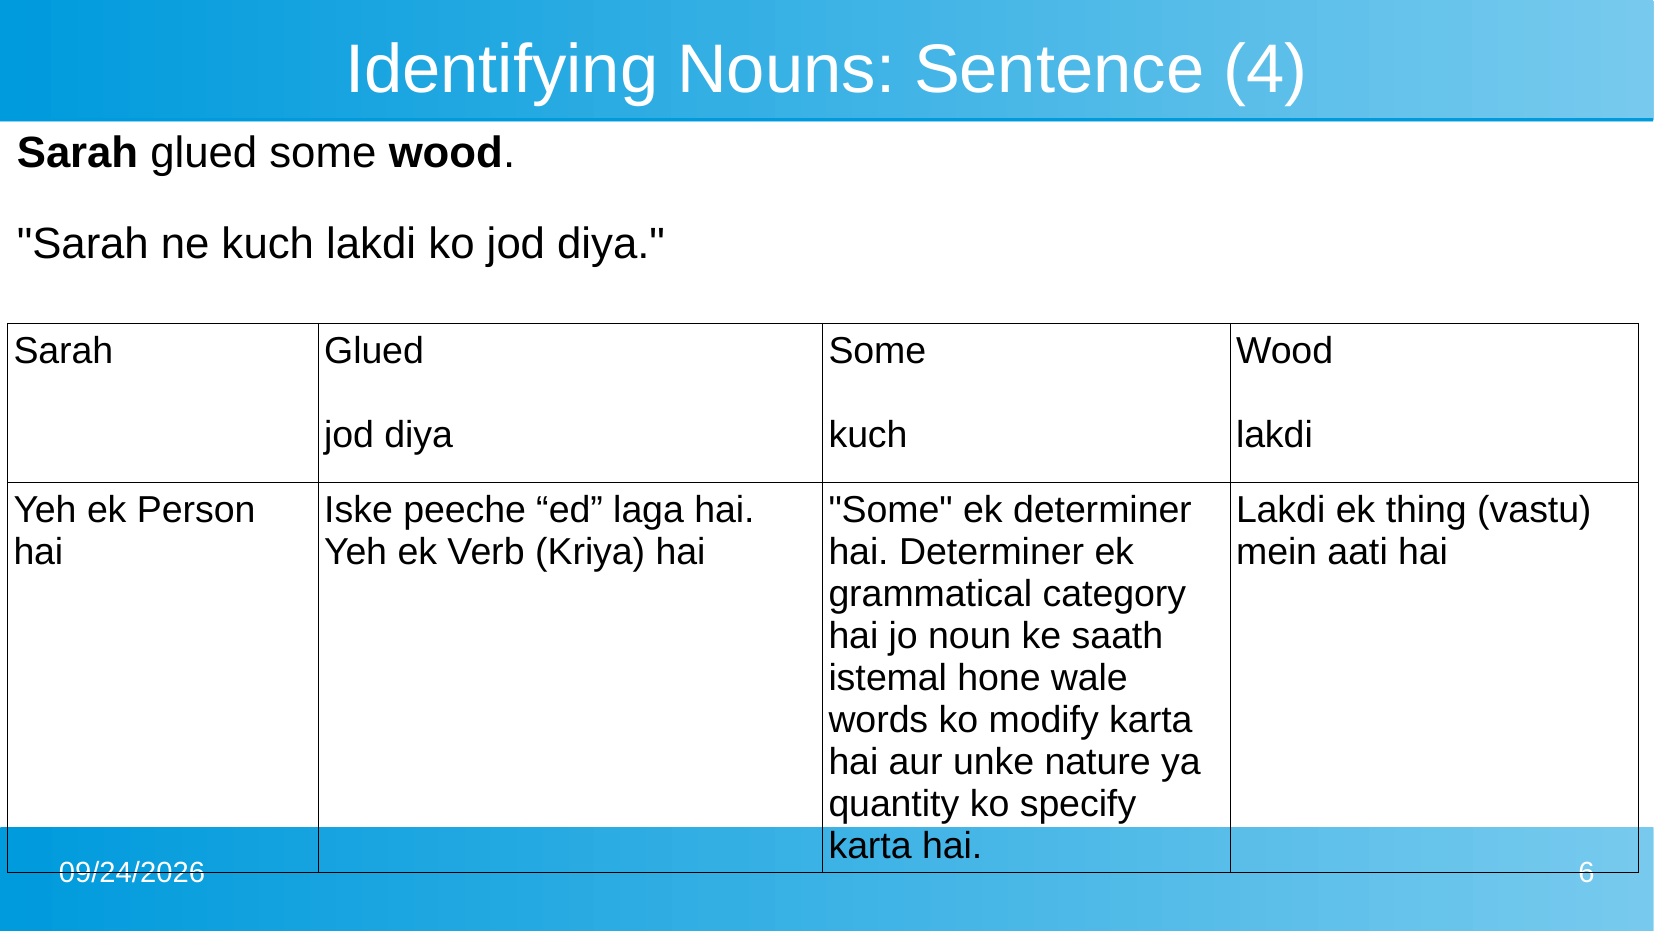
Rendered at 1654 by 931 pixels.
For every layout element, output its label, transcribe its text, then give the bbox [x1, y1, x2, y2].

table_header Glued jod diya [319, 324, 822, 482]
table_cell "Some" ek determiner hai. Determiner ek grammatical category hai jo noun ke saath istemal hone wale words ko modify karta hai aur unke nature ya quantity ko specify karta hai. [823, 483, 1230, 872]
table_header Some kuch [823, 324, 1230, 482]
text_box Sarah glued some wood. "Sarah ne kuch lakdi ko jod diya." [2, 120, 1465, 383]
table_cell Iske peeche “ed” laga hai. Yeh ek Verb (Kriya) hai [319, 483, 822, 872]
table_header Wood lakdi [1231, 324, 1638, 482]
title Identifying Nouns: Sentence (4) [59, 29, 1595, 108]
table_cell Yeh ek Person hai [8, 483, 318, 872]
table_header Sarah [8, 324, 318, 482]
table_cell Lakdi ek thing (vastu) mein aati hai [1231, 483, 1638, 872]
